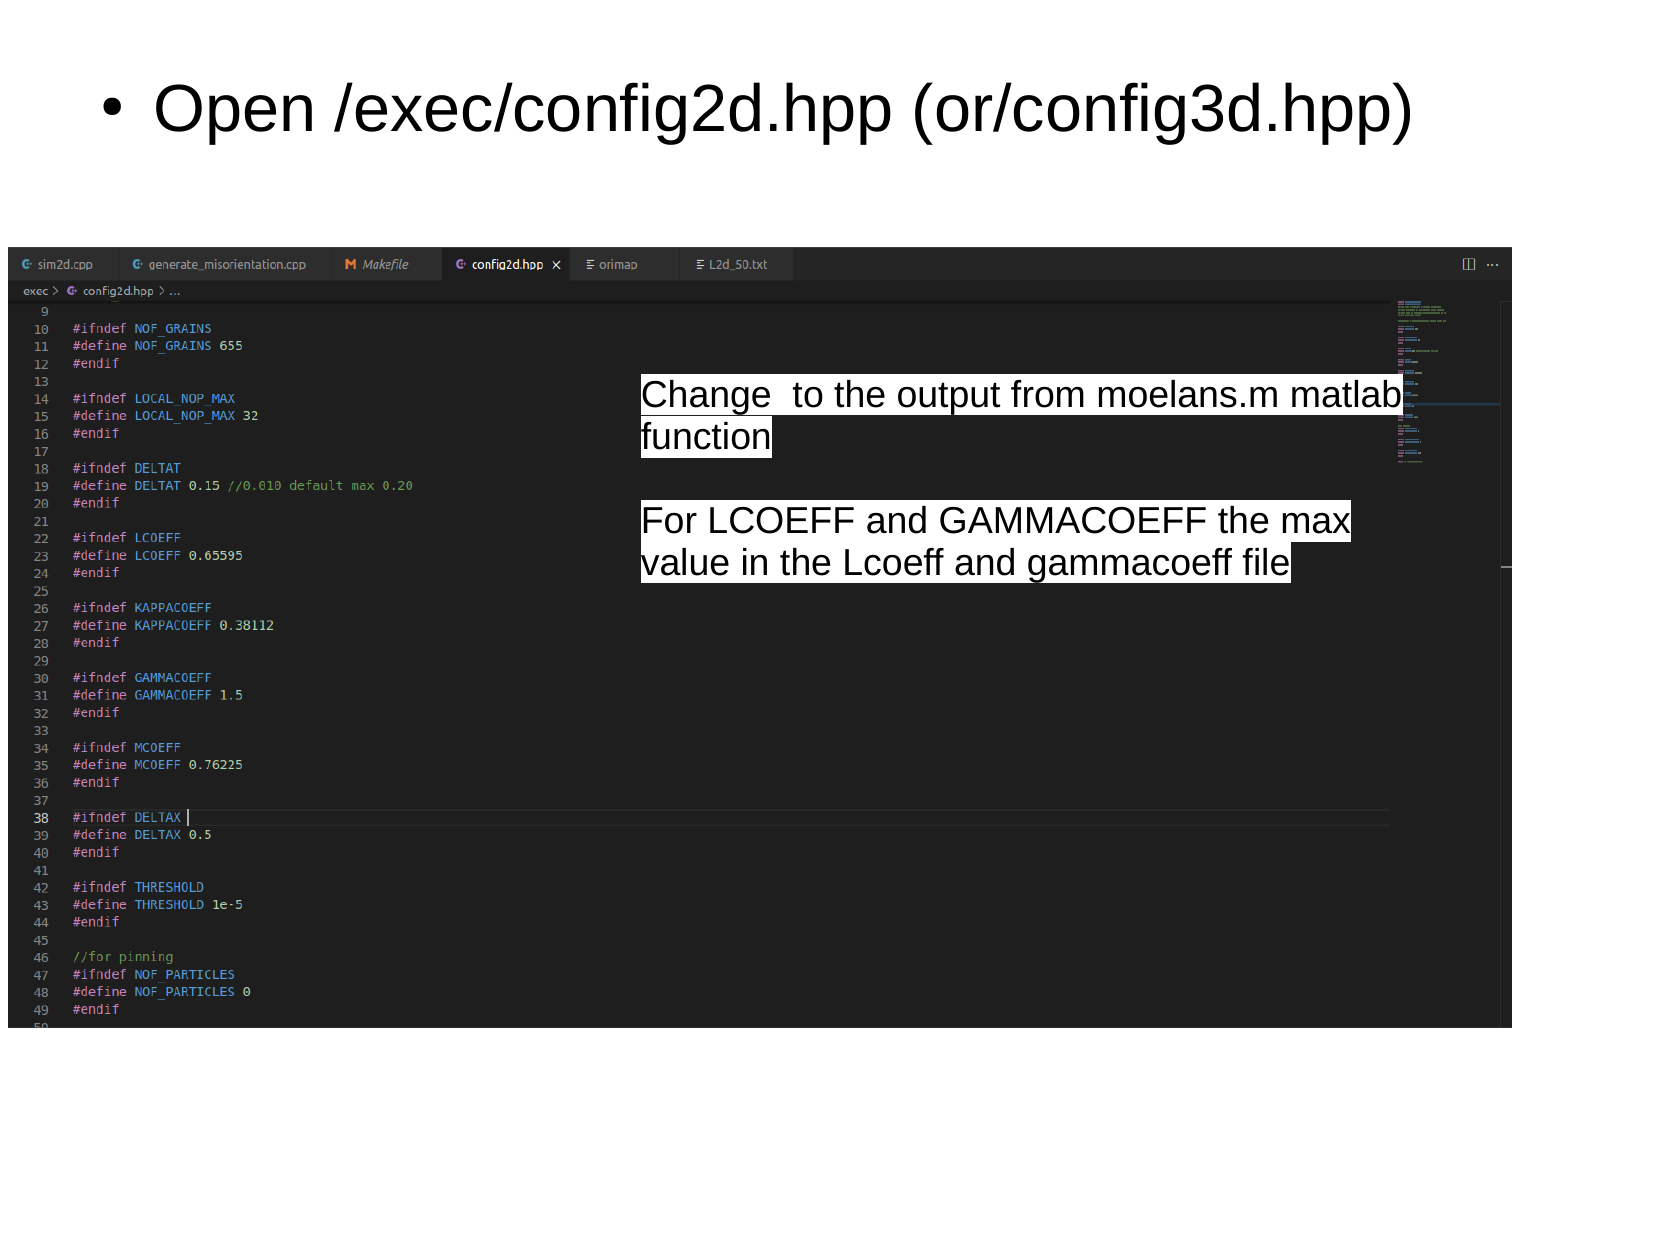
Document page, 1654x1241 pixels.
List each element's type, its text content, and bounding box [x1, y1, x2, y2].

list Open /exec/config2d.hpp (or/config3d.hpp) [82, 70, 1571, 791]
picture [8, 247, 1512, 1028]
text_box Change to the output from moelans.m matlab function For LCOEFF and GAMMACOEFF the max value in the Lcoeff and gammacoeff file [625, 366, 1418, 910]
